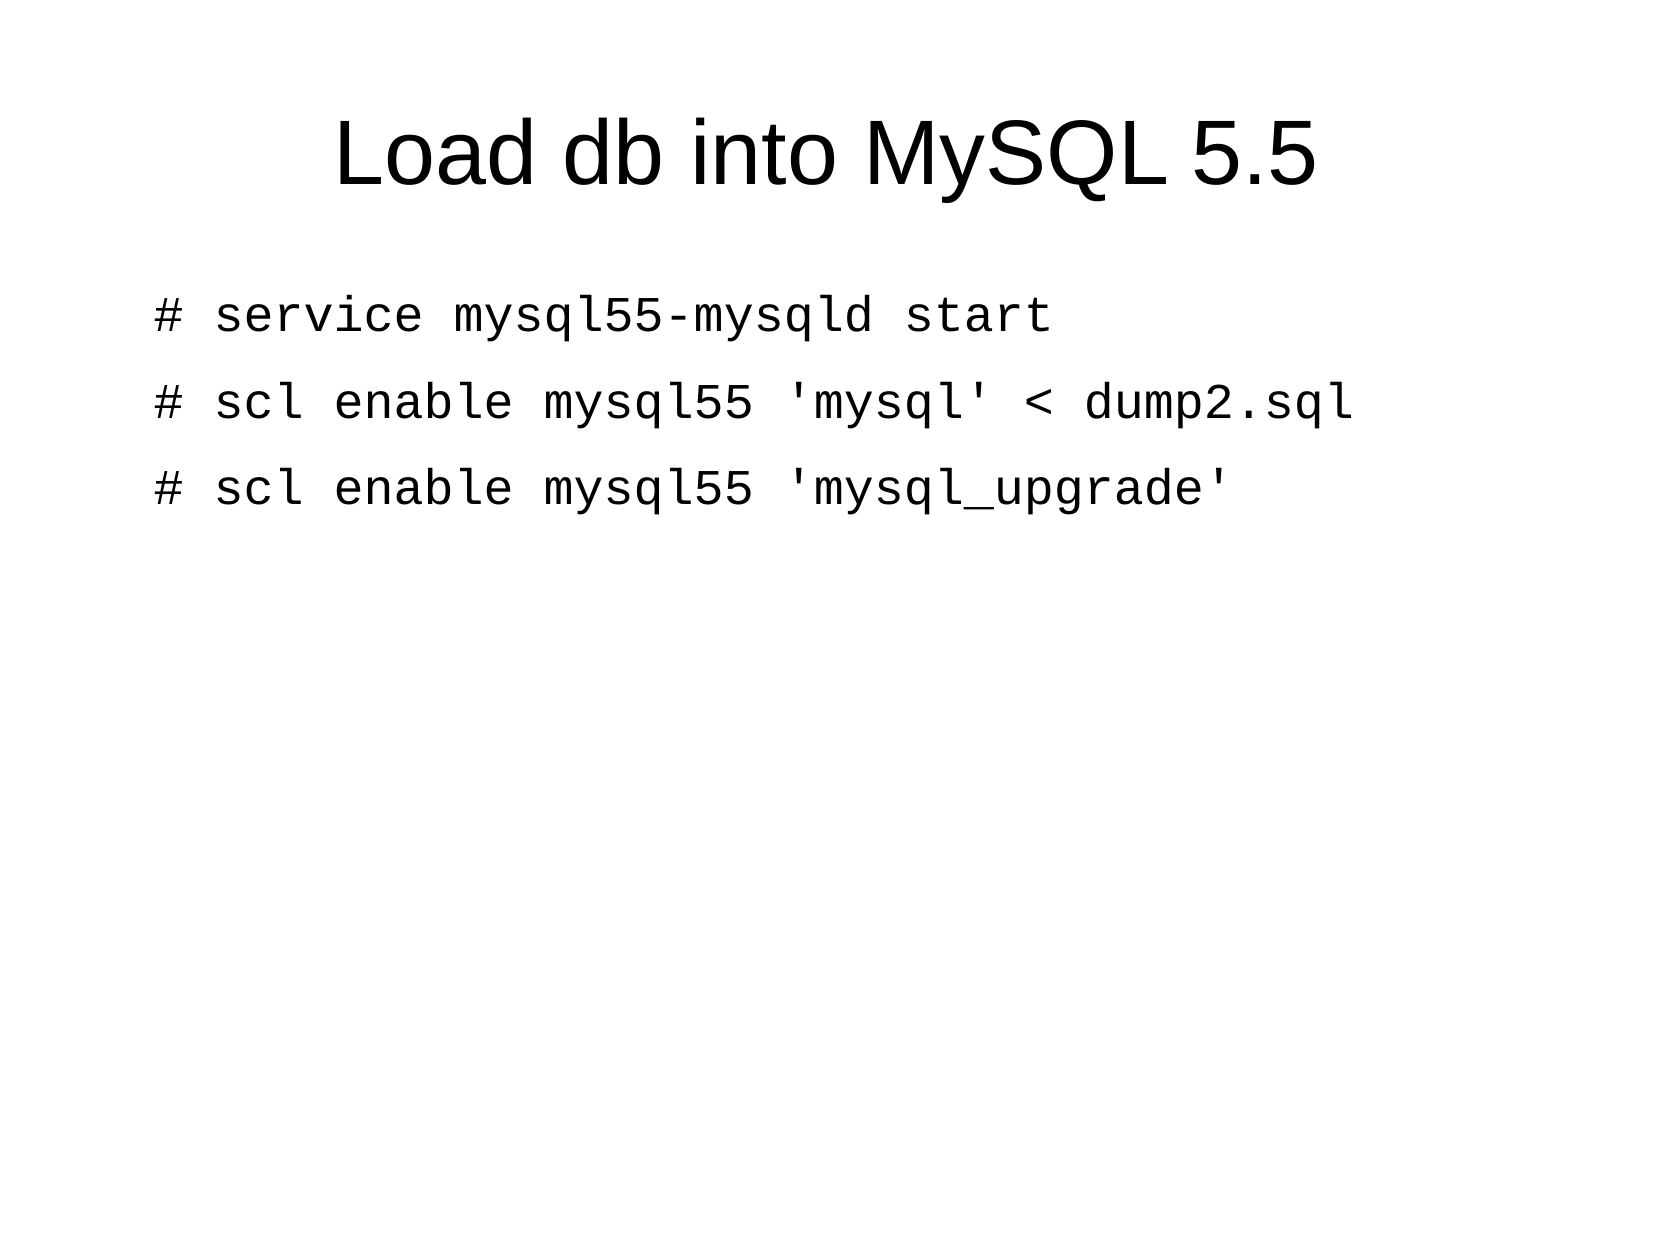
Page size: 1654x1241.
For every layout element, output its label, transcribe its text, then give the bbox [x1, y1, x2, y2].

list # service mysql55-mysqld start # scl enable mysql55 'mysql' < dump2.sql # scl enable mysql55 'mysql_upgrade' [82, 290, 1571, 1109]
title Load db into MySQL 5.5 [82, 49, 1571, 257]
